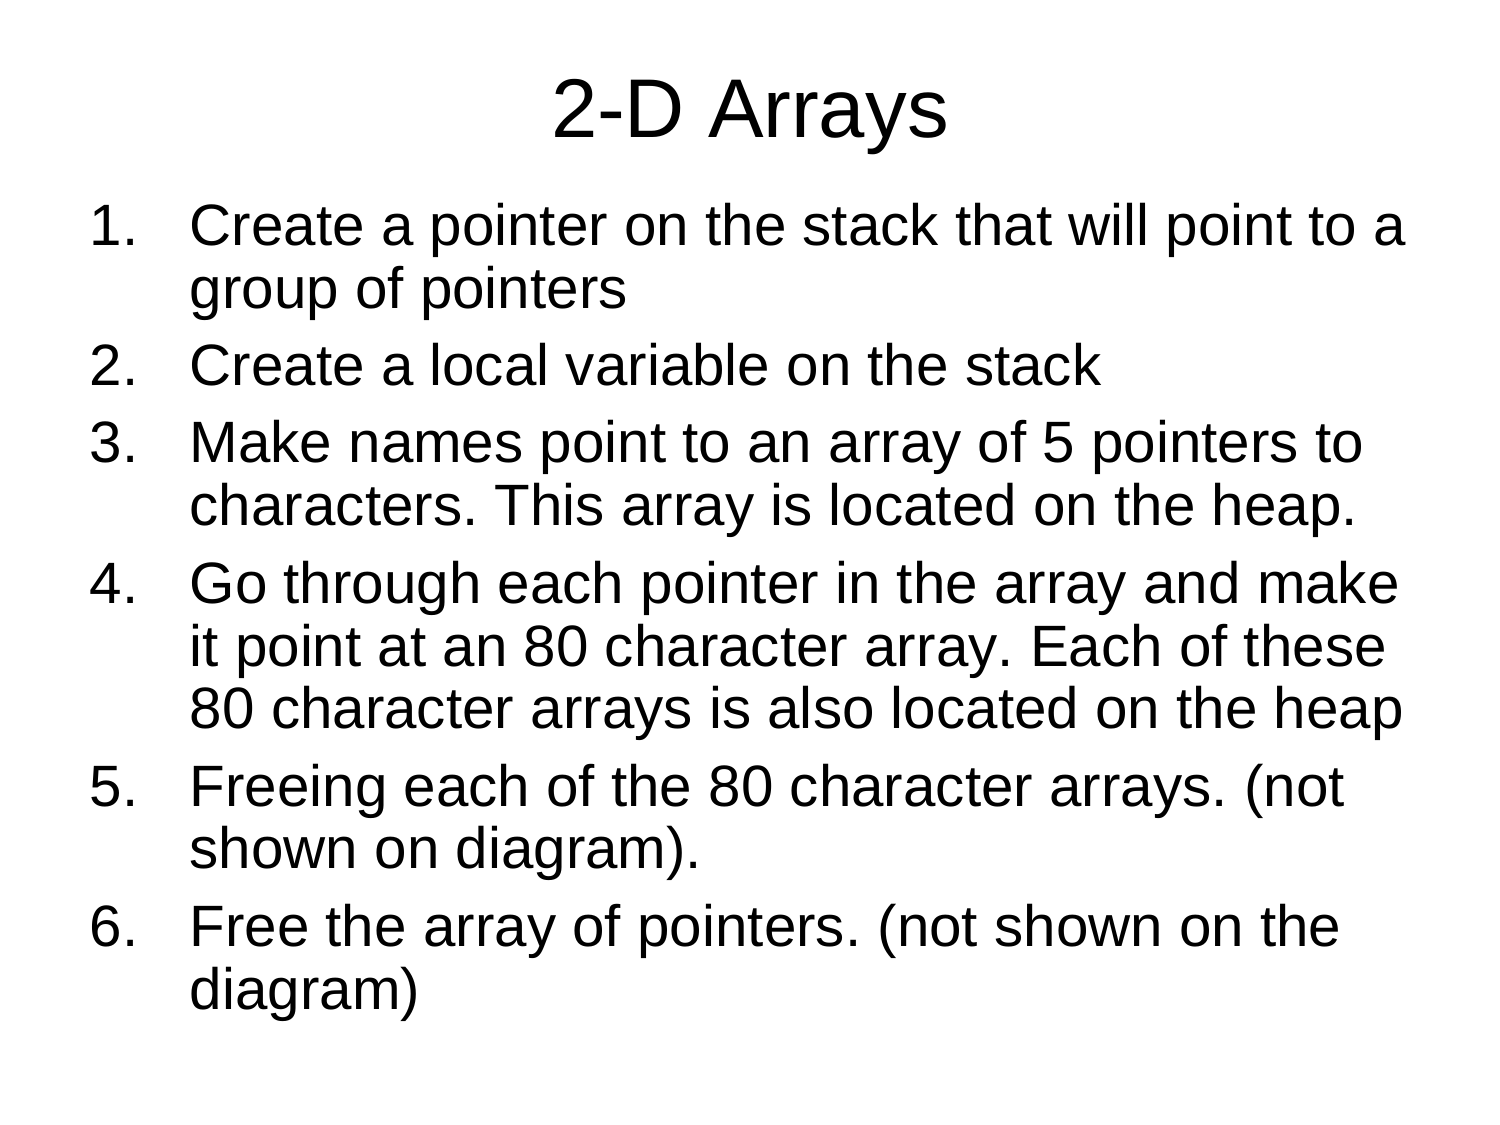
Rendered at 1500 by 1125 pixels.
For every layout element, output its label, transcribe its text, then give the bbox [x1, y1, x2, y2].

title 2-D Arrays [75, 45, 1426, 163]
list Create a pointer on the stack that will point to a group of pointers Create a local variable on the stack Make names point to an array of 5 pointers to characters. This array is located on the heap. Go through each pointer in the array and make it point at an 80 character array. Each of these 80 character arrays is also located on the heap Freeing each of the 80 character arrays. (not shown on diagram). Free the array of pointers. (not shown on the diagram) [75, 187, 1426, 1050]
